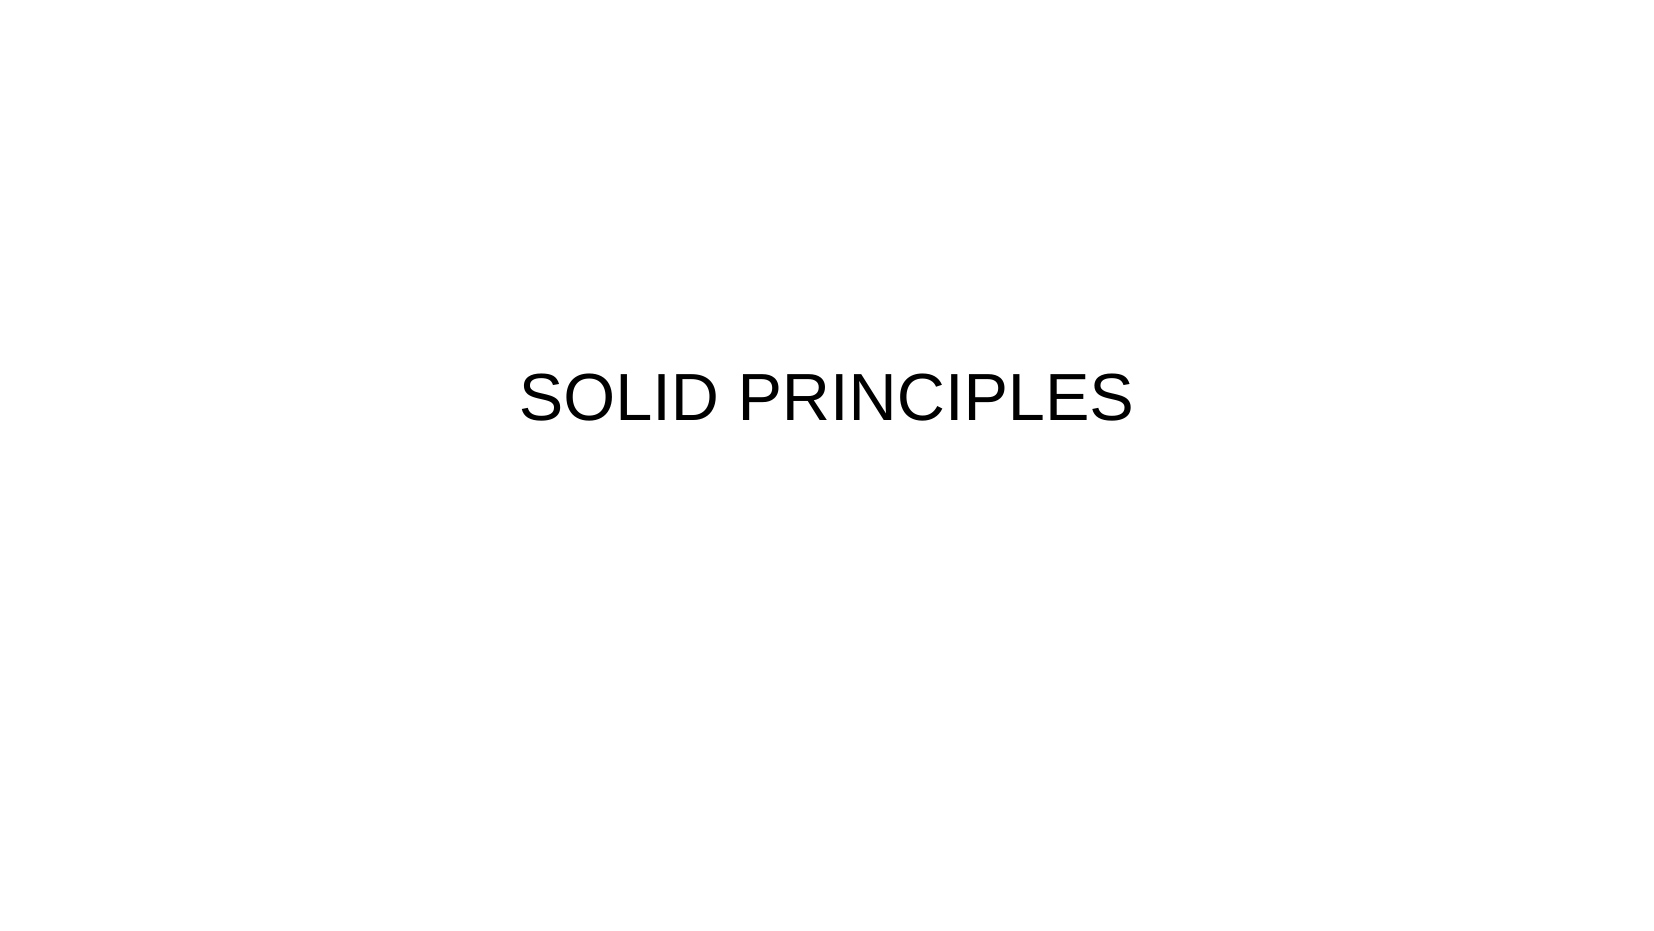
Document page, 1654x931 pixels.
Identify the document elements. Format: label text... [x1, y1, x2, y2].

subtitle SOLID PRINCIPLES [82, 37, 1571, 757]
